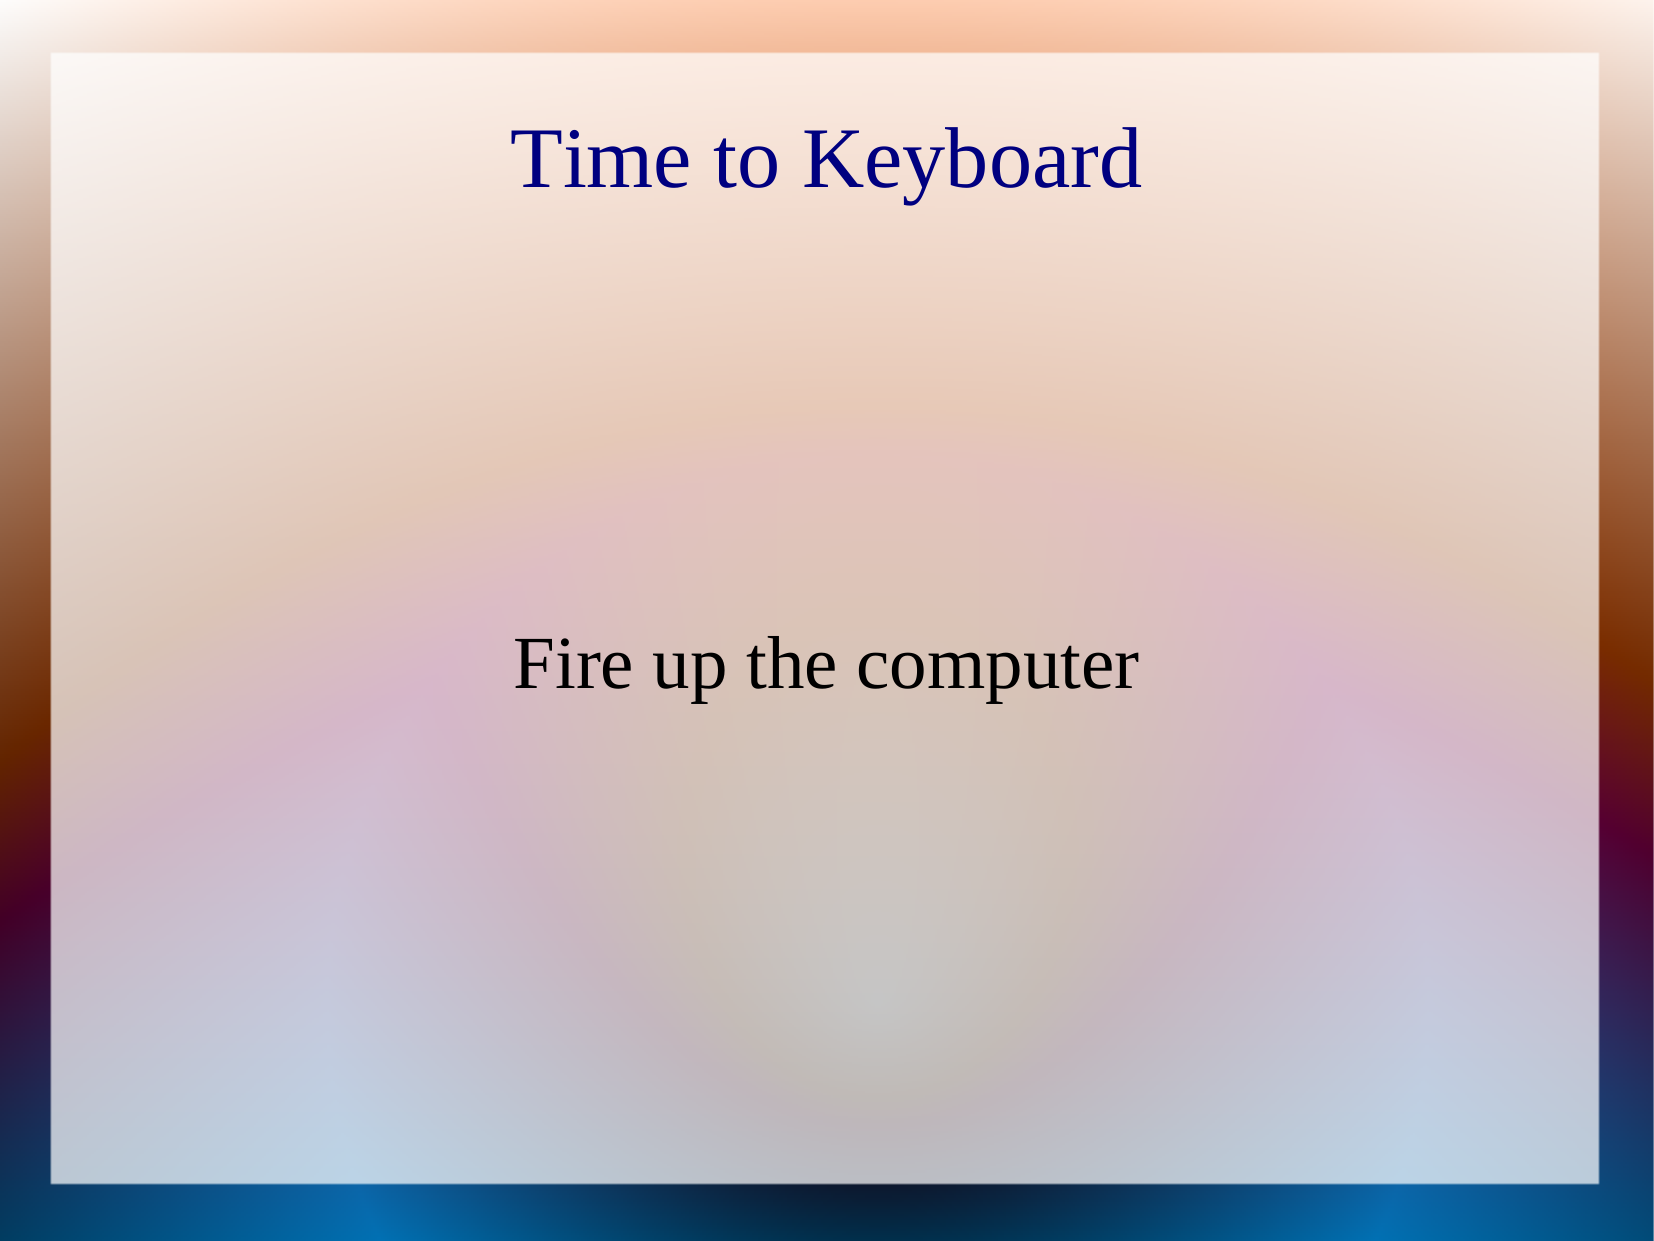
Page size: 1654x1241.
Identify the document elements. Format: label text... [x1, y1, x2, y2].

title Time to Keyboard [82, 55, 1571, 263]
picture [0, 0, 1654, 1241]
list Fire up the computer [82, 290, 1571, 1034]
